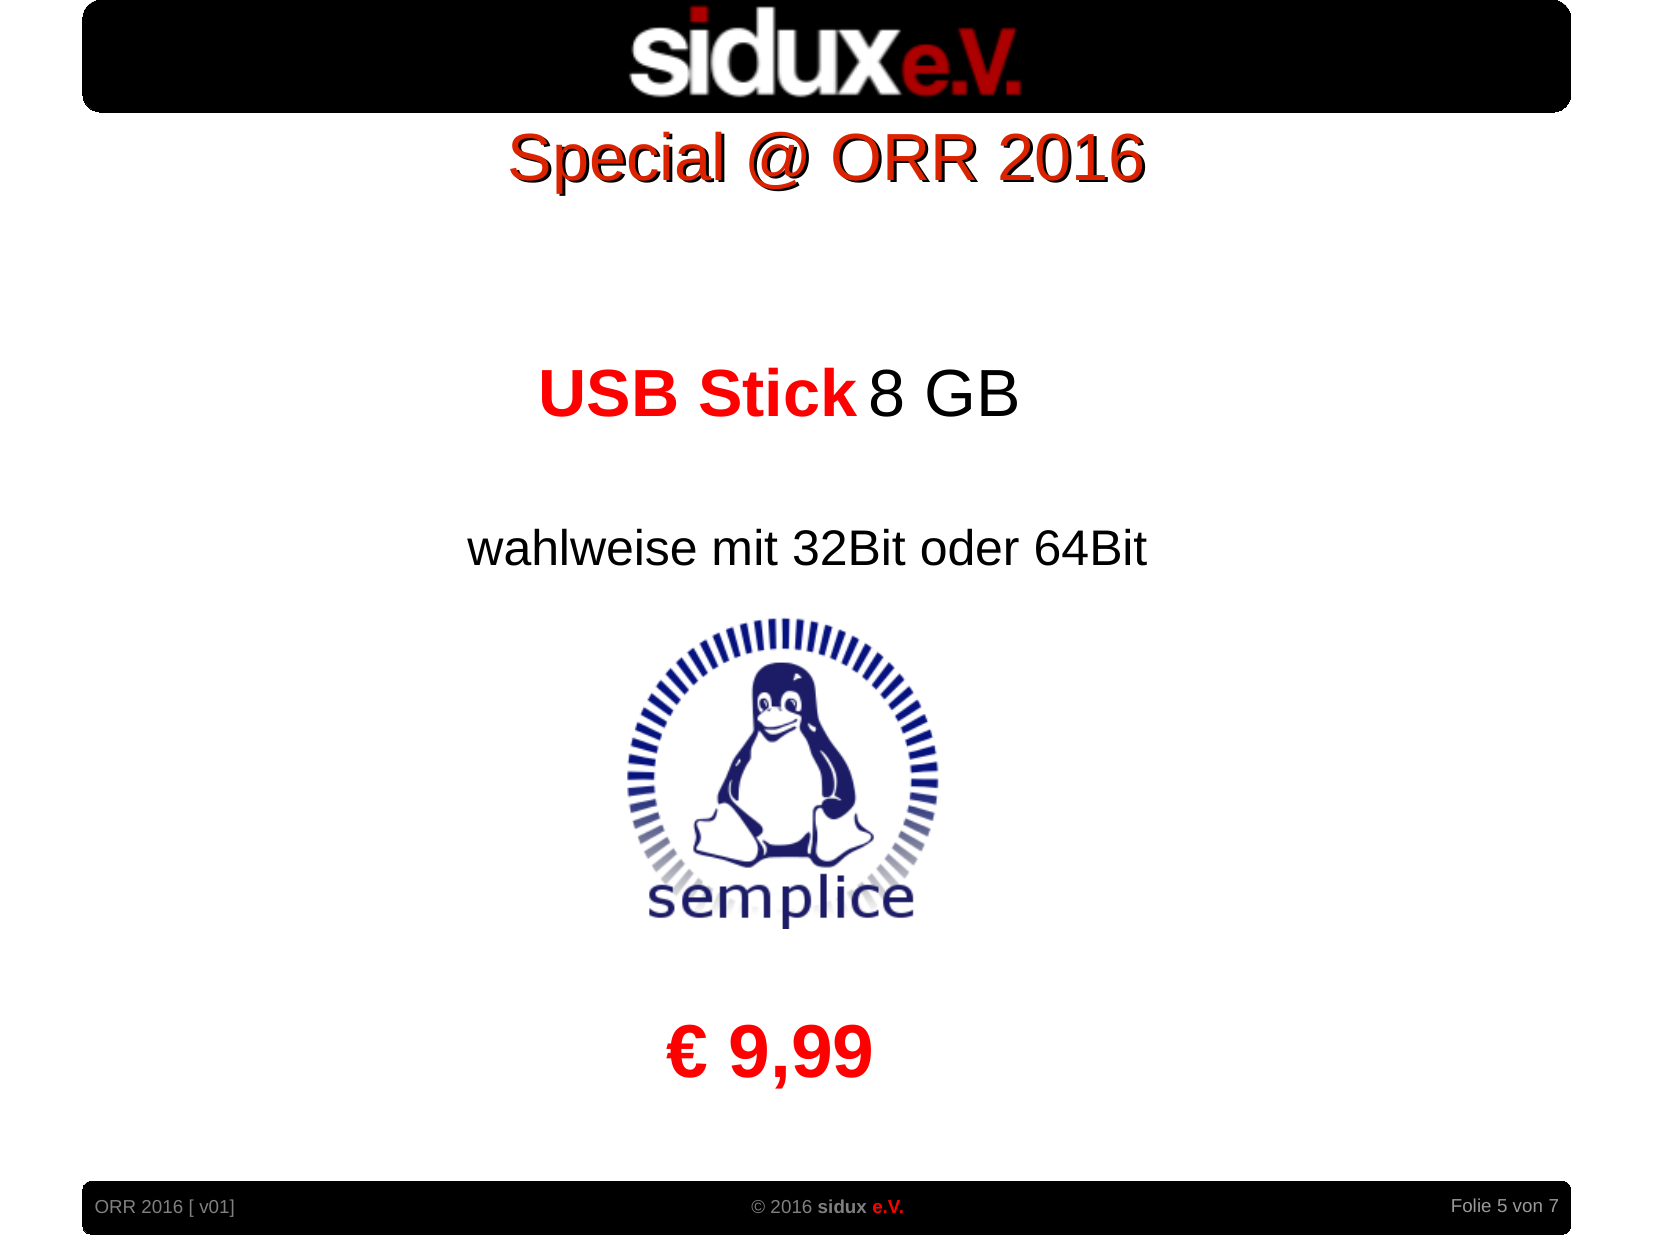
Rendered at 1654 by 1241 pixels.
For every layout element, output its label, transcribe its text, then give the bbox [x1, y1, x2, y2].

picture [626, 616, 940, 929]
text_box USB Stick 8 GB wahlweise mit 32Bit oder 64Bit € 9,99 [82, 224, 1571, 1170]
picture [609, 0, 1028, 110]
text_box Special @ ORR 2016 [82, 112, 1571, 213]
